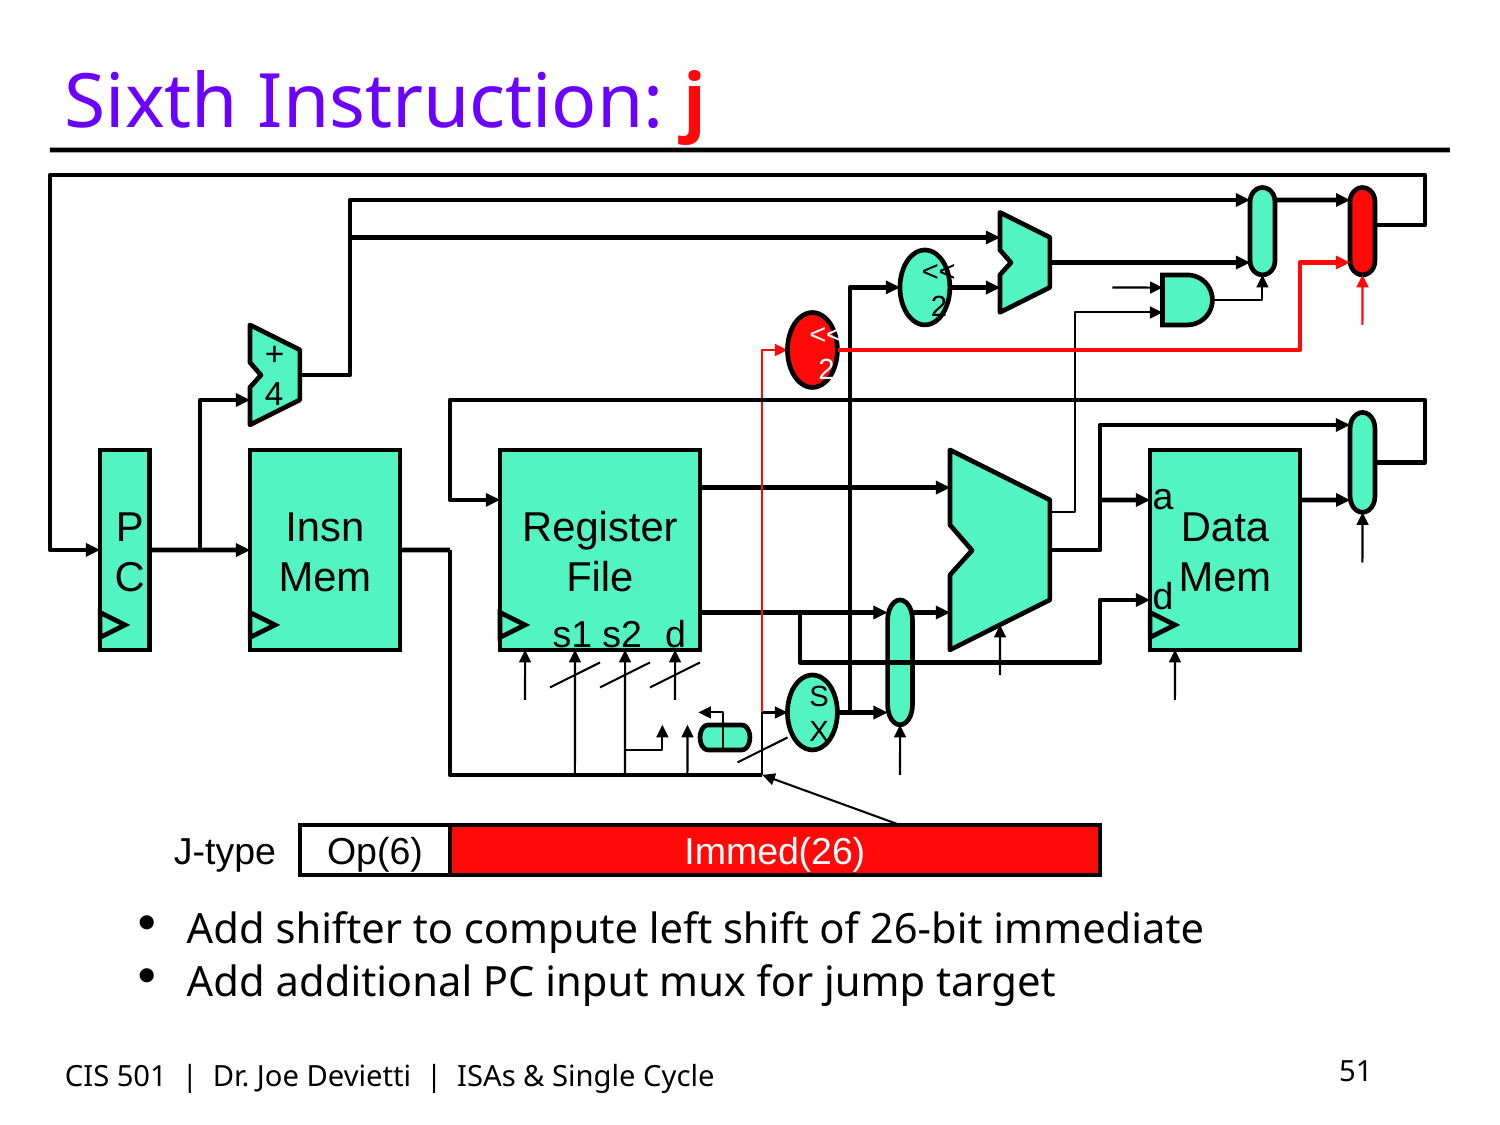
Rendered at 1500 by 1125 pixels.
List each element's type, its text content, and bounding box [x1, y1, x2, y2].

text_box Immed(26) [449, 824, 1100, 875]
text_box [249, 401, 260, 425]
text_box Op(6) [300, 824, 449, 875]
text_box [999, 212, 1050, 313]
text_box [1350, 187, 1375, 275]
text_box [500, 612, 526, 638]
text_box [100, 612, 126, 638]
text_box [1350, 412, 1375, 513]
text_box Data Mem [1187, 515, 1204, 538]
text_box [724, 725, 750, 750]
text_box [1250, 187, 1276, 275]
text_box Register File [499, 449, 700, 650]
text_box << 2 [787, 312, 838, 388]
text_box << 2 [899, 249, 950, 325]
text_box Data Mem [1149, 449, 1300, 650]
text_box [887, 599, 913, 660]
text_box P C [99, 449, 150, 650]
text_box <number> [1074, 1049, 1388, 1100]
text_box Sixth Instruction: j [49, 37, 1375, 150]
text_box [887, 665, 913, 725]
text_box S X [787, 675, 838, 750]
text_box a [1137, 464, 1189, 525]
text_box d [650, 602, 701, 663]
text_box Insn Mem [249, 449, 400, 650]
text_box [1150, 625, 1175, 638]
text_box d [1137, 564, 1189, 625]
text_box [949, 449, 1050, 650]
text_box CIS 501 | Dr. Joe Devietti | ISAs & Single Cycle [49, 1049, 988, 1100]
text_box + 4 [250, 324, 300, 420]
text_box s1 [537, 602, 587, 663]
text_box [1162, 274, 1213, 325]
text_box [250, 612, 276, 638]
text_box s2 [587, 602, 650, 663]
text_box Add shifter to compute left shift of 26-bit immediate Add additional PC input mux for jump target [49, 899, 1450, 1025]
text_box [700, 725, 722, 750]
text_box J-type [150, 824, 300, 875]
